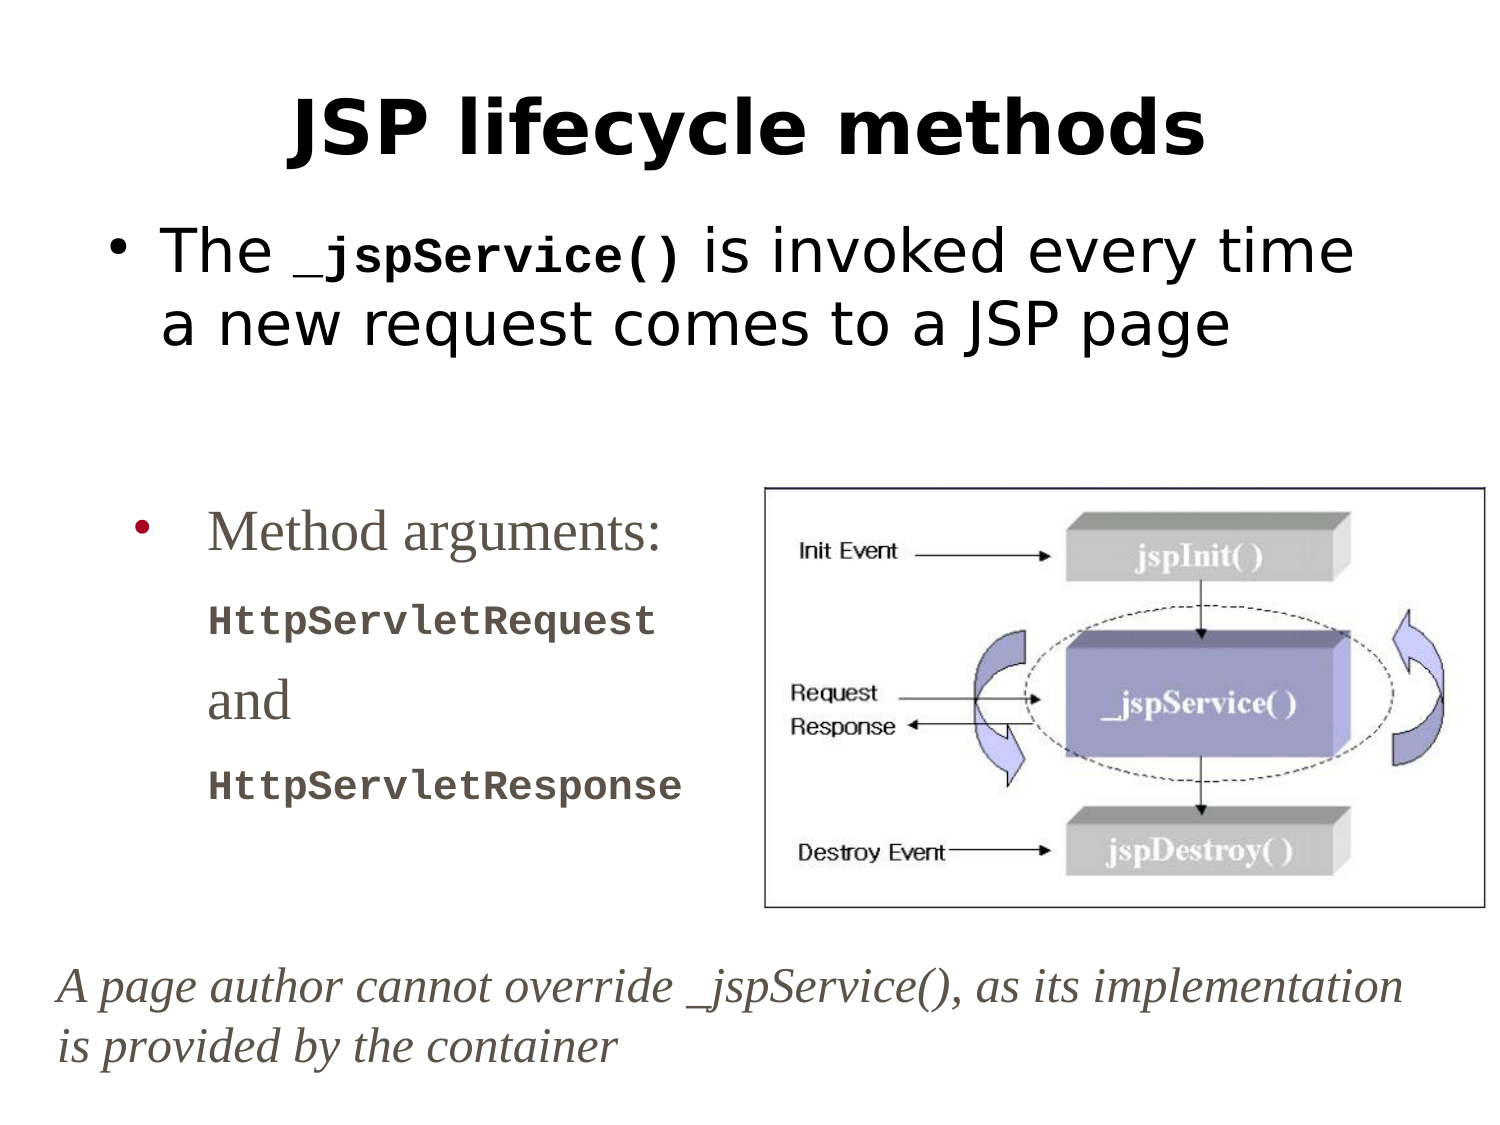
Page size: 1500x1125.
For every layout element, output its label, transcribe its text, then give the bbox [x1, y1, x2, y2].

title JSP lifecycle methods [75, 44, 1425, 177]
text_box A page author cannot override _jspService(), as its implementation is provided by the container [42, 944, 1465, 1080]
list The _jspService() is invoked every time a new request comes to a JSP page [75, 204, 1395, 944]
text_box Method arguments: HttpServletRequest and HttpServletResponse [118, 484, 763, 901]
chart [1395, 487, 1488, 912]
